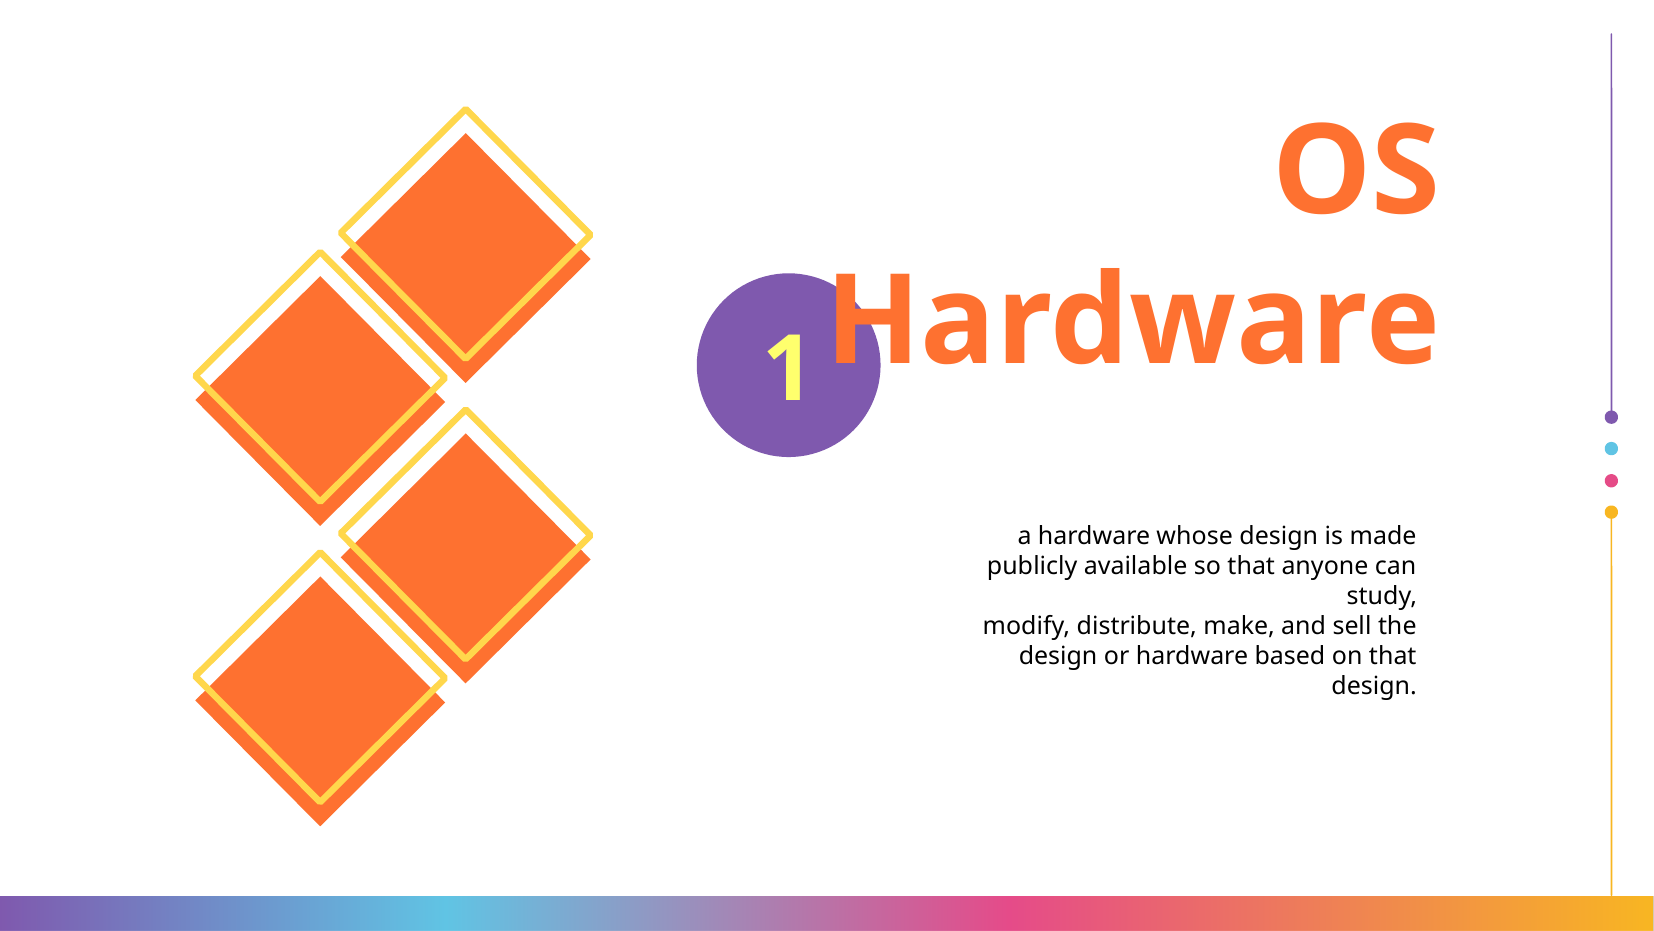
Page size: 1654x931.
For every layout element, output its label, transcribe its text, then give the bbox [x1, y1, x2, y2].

title OS Hardware [825, 20, 1597, 458]
title a hardware whose design is made publicly available so that anyone can study, modify, distribute, make, and sell the design or hardware based on that design. [982, 519, 1469, 696]
text_box 1 [696, 273, 825, 458]
